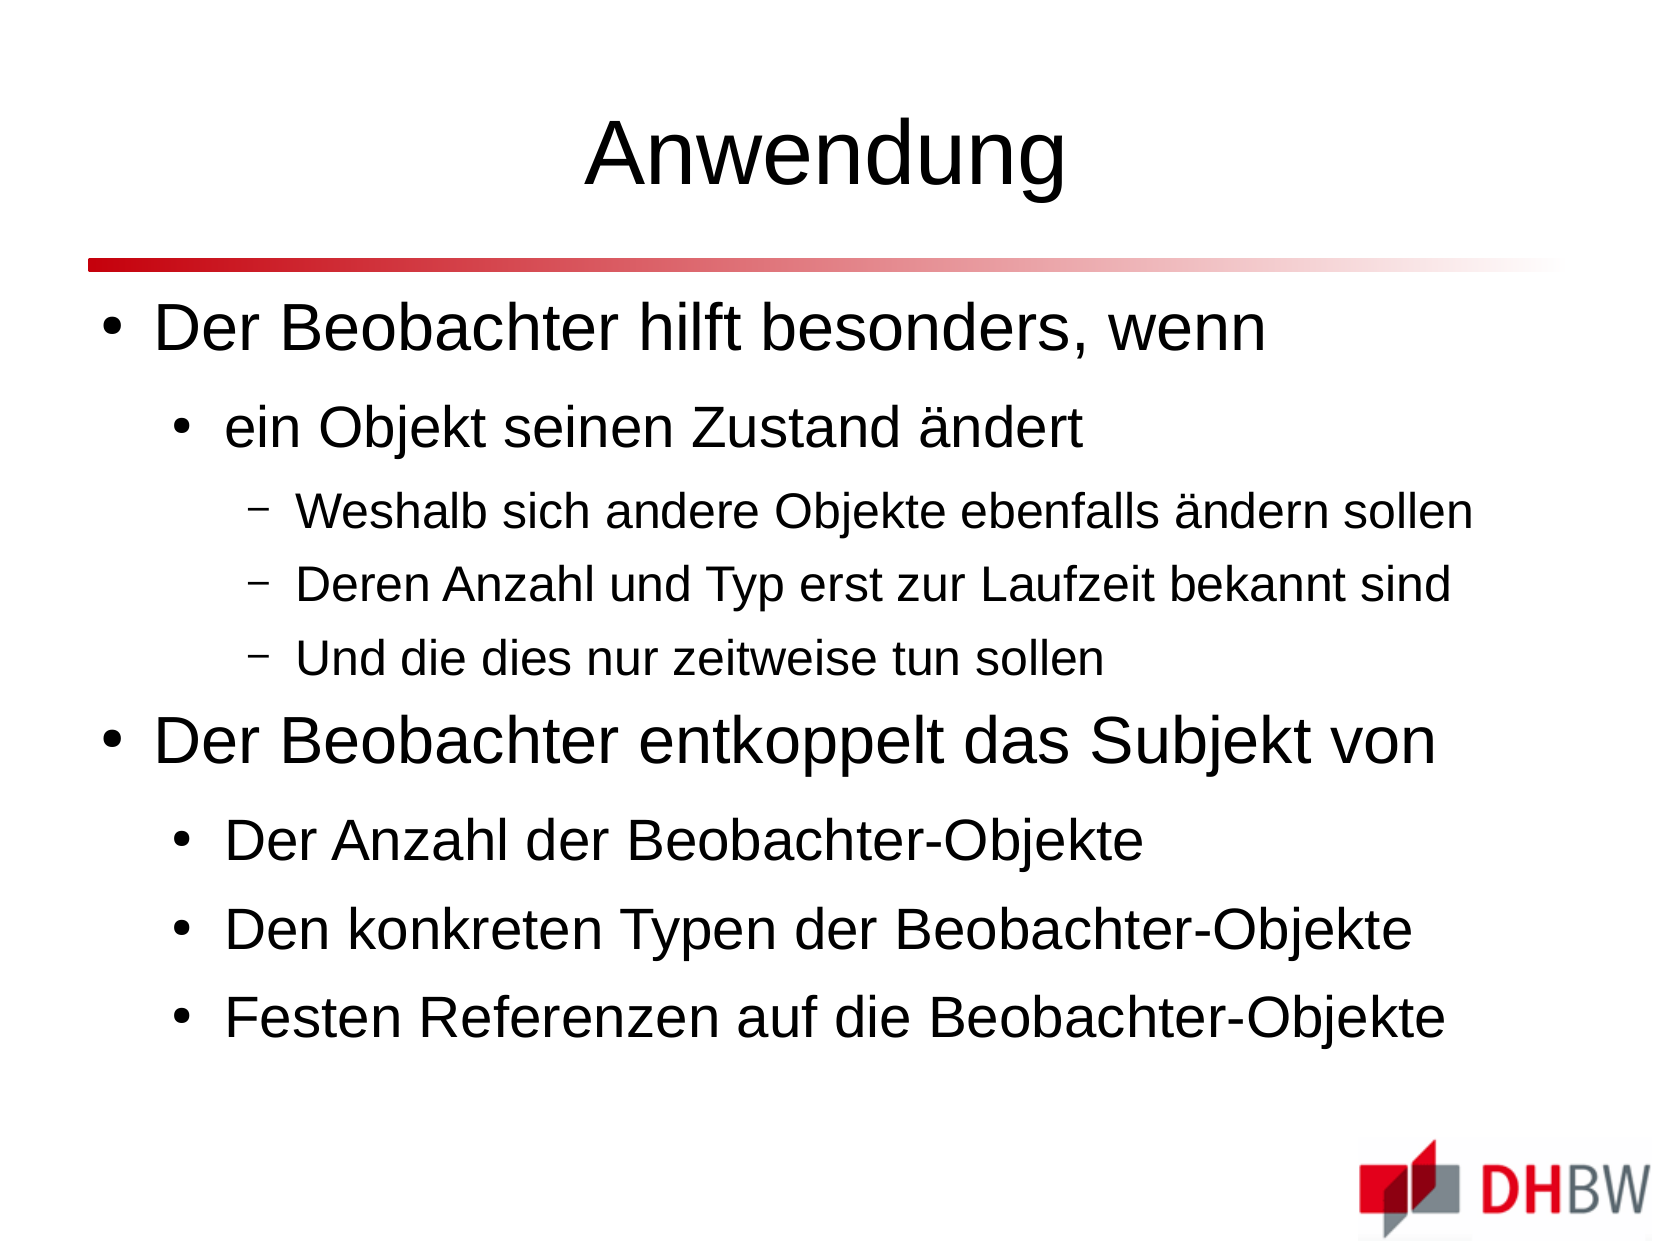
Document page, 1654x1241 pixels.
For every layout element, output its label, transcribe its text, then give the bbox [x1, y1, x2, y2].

picture [1358, 1137, 1652, 1241]
list Der Beobachter hilft besonders, wenn ein Objekt seinen Zustand ändert Weshalb sich andere Objekte ebenfalls ändern sollen Deren Anzahl und Typ erst zur Laufzeit bekannt sind Und die dies nur zeitweise tun sollen Der Beobachter entkoppelt das Subjekt von Der Anzahl der Beobachter-Objekte Den konkreten Typen der Beobachter-Objekte Festen Referenzen auf die Beobachter-Objekte [82, 290, 1571, 1138]
title Anwendung [82, 56, 1571, 250]
